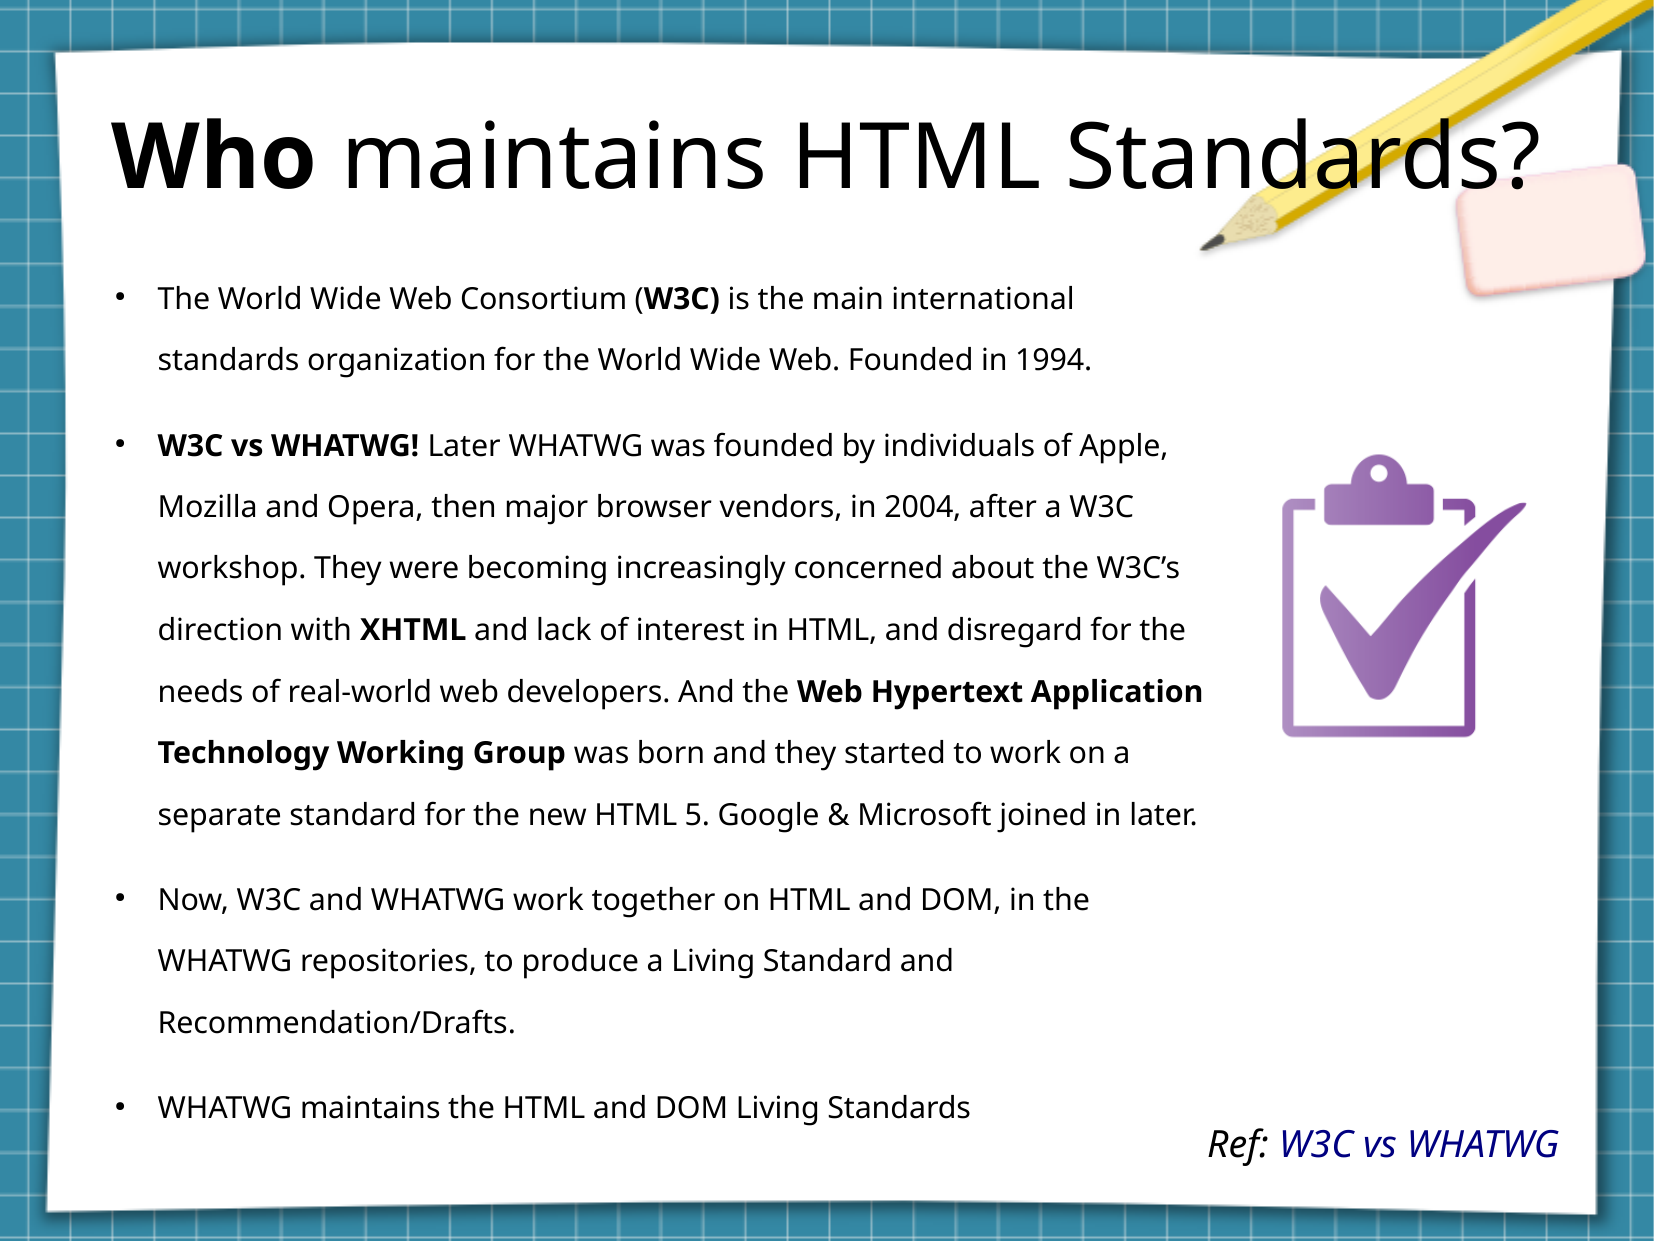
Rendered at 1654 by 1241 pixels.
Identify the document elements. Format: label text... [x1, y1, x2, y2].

list The World Wide Web Consortium (W3C) is the main international standards organization for the World Wide Web. Founded in 1994. W3C vs WHATWG! Later WHATWG was founded by individuals of Apple, Mozilla and Opera, then major browser vendors, in 2004, after a W3C workshop. They were becoming increasingly concerned about the W3C’s direction with XHTML and lack of interest in HTML, and disregard for the needs of real-world web developers. And the Web Hypertext Application Technology Working Group was born and they started to work on a separate standard for the new HTML 5. Google & Microsoft joined in later. Now, W3C and WHATWG work together on HTML and DOM, in the WHATWG repositories, to produce a Living Standard and Recommendation/Drafts. WHATWG maintains the HTML and DOM Living Standards [100, 256, 1211, 1158]
title Who maintains HTML Standards? [82, 49, 1571, 257]
text_box Ref: W3C vs WHATWG [1192, 1110, 1601, 1181]
picture [0, 0, 1654, 1241]
